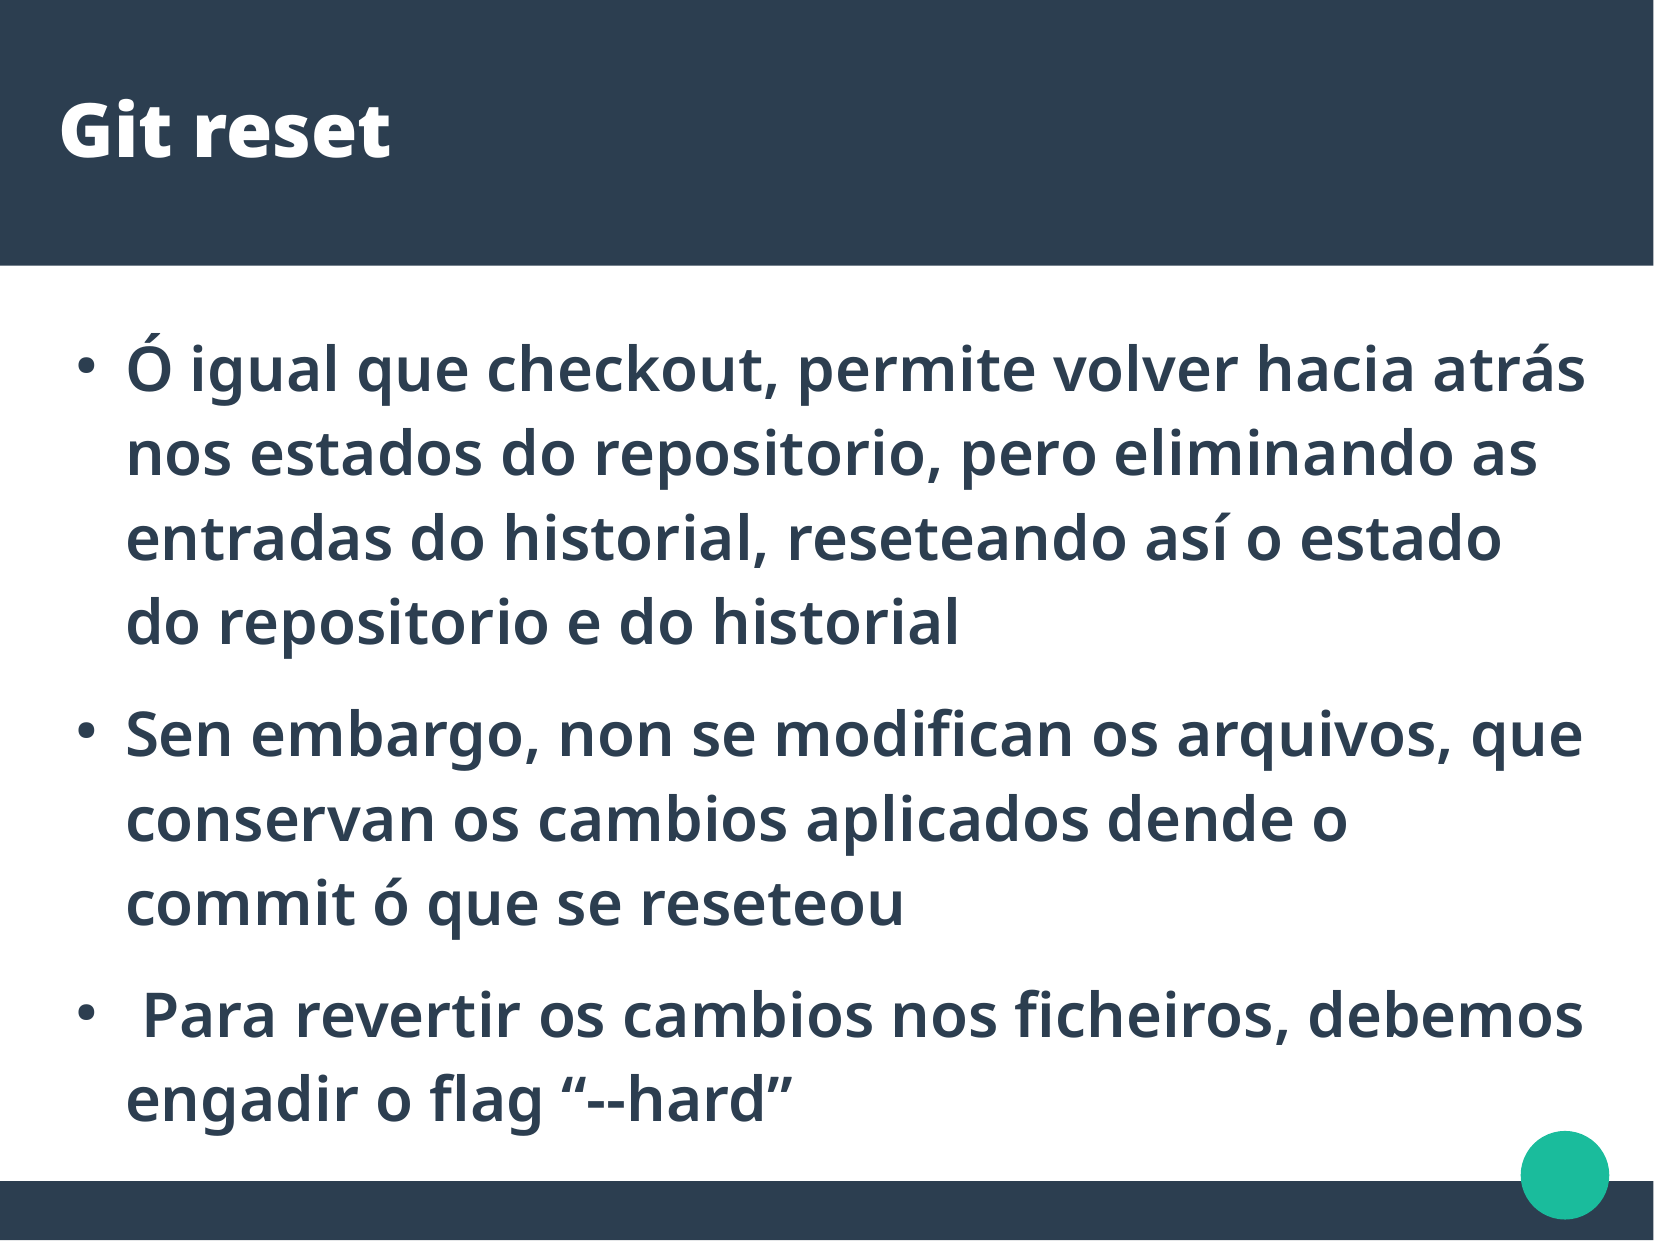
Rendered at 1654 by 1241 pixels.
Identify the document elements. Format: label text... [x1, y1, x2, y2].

list Ó igual que checkout, permite volver hacia atrás nos estados do repositorio, pero eliminando as entradas do historial, reseteando así o estado do repositorio e do historial Sen embargo, non se modifican os arquivos, que conservan os cambios aplicados dende o commit ó que se reseteou Para revertir os cambios nos ficheiros, debemos engadir o flag “--hard” [59, 324, 1595, 1152]
title Git reset [59, 49, 1595, 207]
